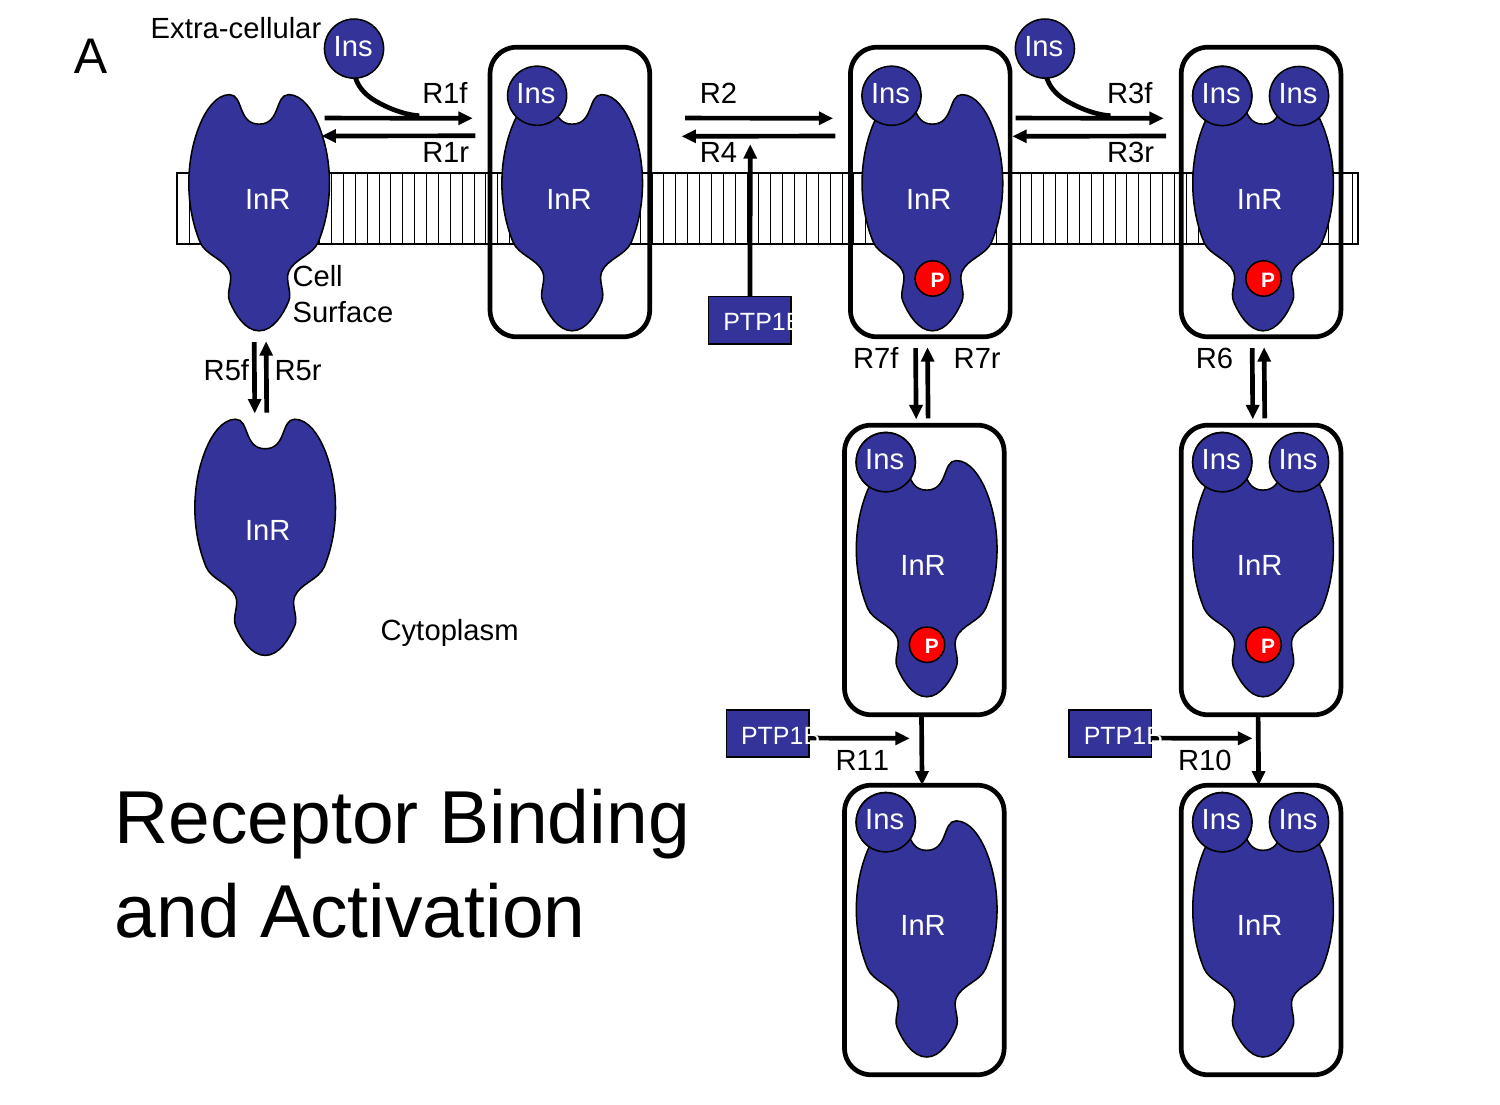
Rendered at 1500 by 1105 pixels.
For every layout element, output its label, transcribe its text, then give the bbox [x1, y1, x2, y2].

text_box [853, 94, 1007, 331]
text_box PTP1B [726, 709, 809, 758]
text_box R1f [407, 64, 503, 117]
text_box R6 [1181, 330, 1276, 383]
text_box R11 [820, 732, 916, 785]
text_box R3f [1092, 64, 1180, 117]
text_box [333, 70, 375, 79]
text_box InR [891, 171, 981, 223]
text_box [1192, 844, 1334, 1058]
text_box R7f [865, 330, 934, 334]
text_box [1184, 117, 1338, 330]
text_box R5r [259, 342, 265, 354]
text_box Ins [850, 431, 940, 484]
text_box InR [1222, 537, 1312, 590]
text_box P [1245, 260, 1282, 297]
text_box [493, 94, 647, 331]
text_box P [1245, 626, 1282, 663]
text_box Ins [1009, 17, 1099, 70]
text_box Ins [850, 791, 940, 844]
text_box R5f [188, 342, 252, 395]
text_box R3r [1184, 124, 1188, 176]
text_box InR [1222, 897, 1312, 950]
text_box Ins [1276, 65, 1338, 117]
text_box Ins [503, 65, 591, 117]
text_box Extra-cellular [135, 0, 343, 52]
text_box [1024, 70, 1066, 79]
text_box [753, 172, 848, 244]
text_box InR [885, 897, 975, 950]
text_box InR [1222, 171, 1312, 223]
text_box PTP1B [1068, 709, 1152, 758]
text_box [653, 172, 747, 244]
text_box A [59, 13, 154, 92]
text_box R3r [1092, 124, 1178, 176]
text_box P [909, 626, 945, 663]
text_box Ins [1276, 431, 1353, 484]
text_box [1192, 484, 1334, 697]
text_box Ins [1188, 65, 1276, 117]
text_box R7f [838, 330, 934, 383]
text_box Ins [856, 65, 946, 117]
text_box Ins [318, 17, 408, 70]
text_box [177, 94, 487, 331]
text_box InR [885, 537, 975, 590]
text_box PTP1B [708, 296, 792, 344]
text_box R2 [685, 64, 756, 117]
text_box R7f [930, 362, 934, 383]
text_box Ins [1343, 65, 1353, 117]
text_box Receptor Binding and Activation [99, 757, 798, 945]
text_box P [915, 260, 951, 297]
text_box R5r [267, 342, 355, 395]
text_box [194, 419, 336, 656]
text_box Cytoplasm [365, 602, 544, 655]
text_box Cell Surface [277, 248, 432, 337]
text_box R7r [938, 330, 1034, 383]
text_box R3f [1184, 64, 1188, 117]
text_box [856, 460, 998, 697]
text_box Ins [1276, 791, 1353, 844]
text_box [1344, 172, 1359, 244]
text_box Ins [1186, 431, 1276, 484]
text_box R1r [407, 124, 503, 176]
text_box InR [531, 171, 621, 223]
text_box InR [230, 171, 320, 223]
text_box [1013, 172, 1178, 244]
text_box R10 [1163, 732, 1256, 785]
text_box R5r [259, 356, 264, 395]
text_box R4 [685, 124, 756, 176]
text_box InR [230, 501, 320, 554]
text_box [856, 820, 998, 1058]
text_box Ins [1186, 791, 1276, 844]
